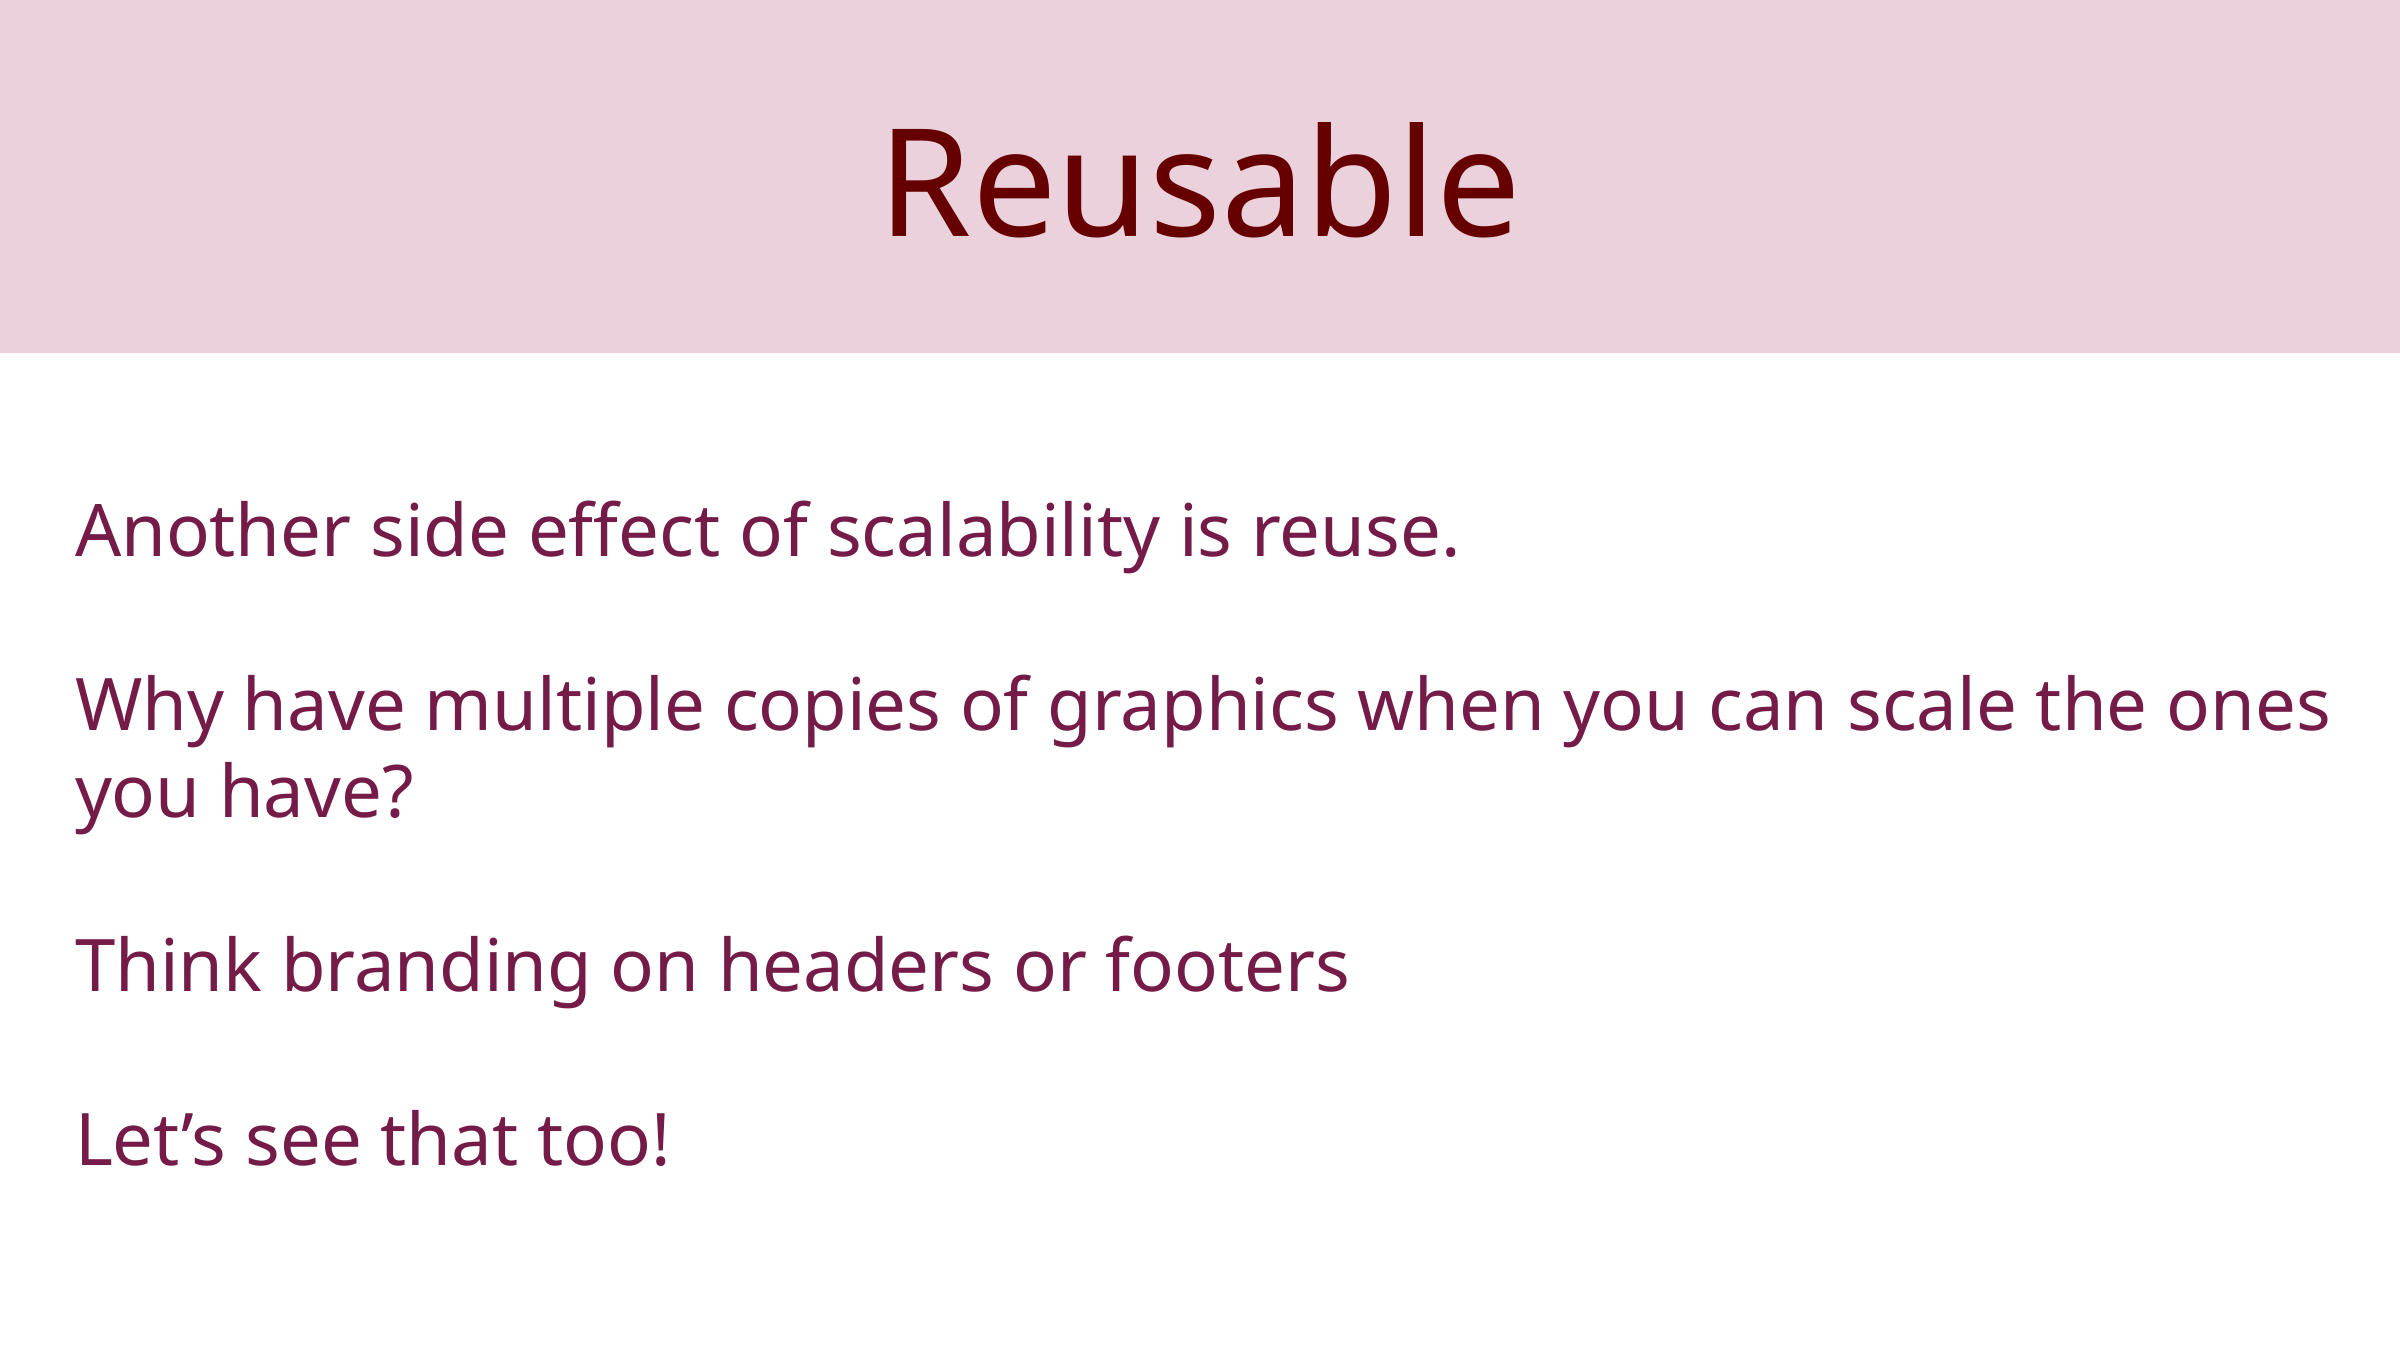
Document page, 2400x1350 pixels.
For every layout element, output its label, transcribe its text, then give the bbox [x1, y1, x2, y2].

text_box Reusable [0, 0, 2400, 314]
text_box Another side effect of scalability is reuse. Why have multiple copies of graphics when you can scale the ones you have? Think branding on headers or footers Let’s see that too! [0, 314, 2400, 1350]
